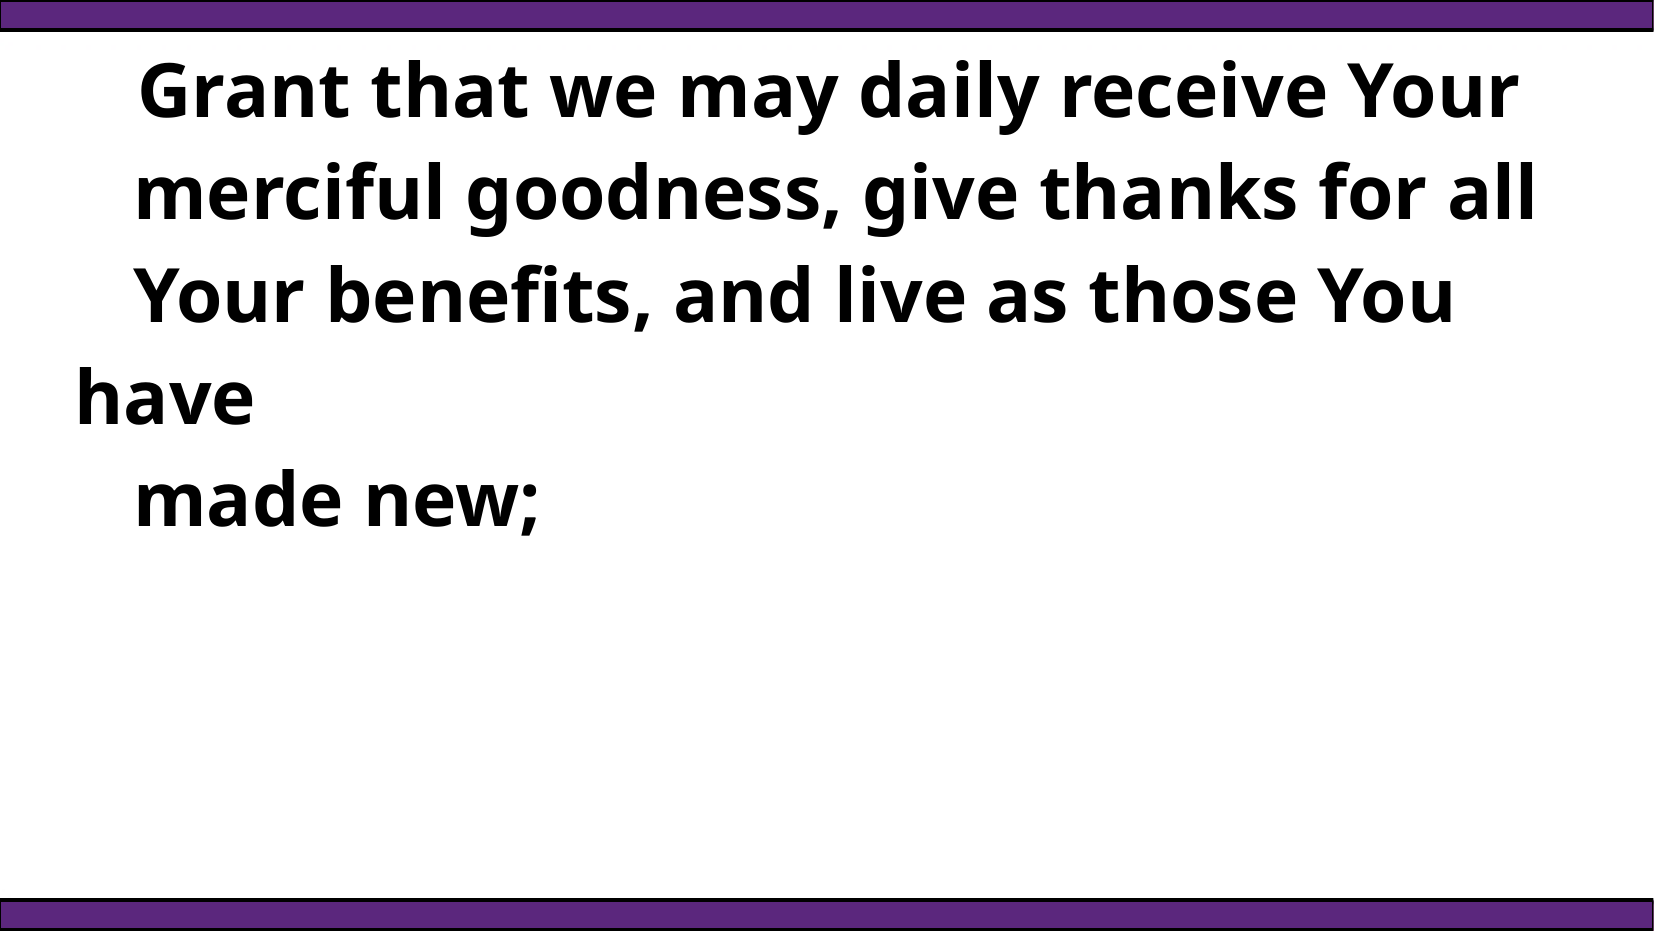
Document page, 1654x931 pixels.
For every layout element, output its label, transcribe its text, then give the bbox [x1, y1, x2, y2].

text_box [0, 900, 1654, 931]
text_box [0, 0, 1654, 31]
text_box Grant that we may daily receive Your merciful goodness, give thanks for all Your benefits, and live as those You have made new; [60, 30, 1591, 445]
picture [0, 31, 1654, 900]
